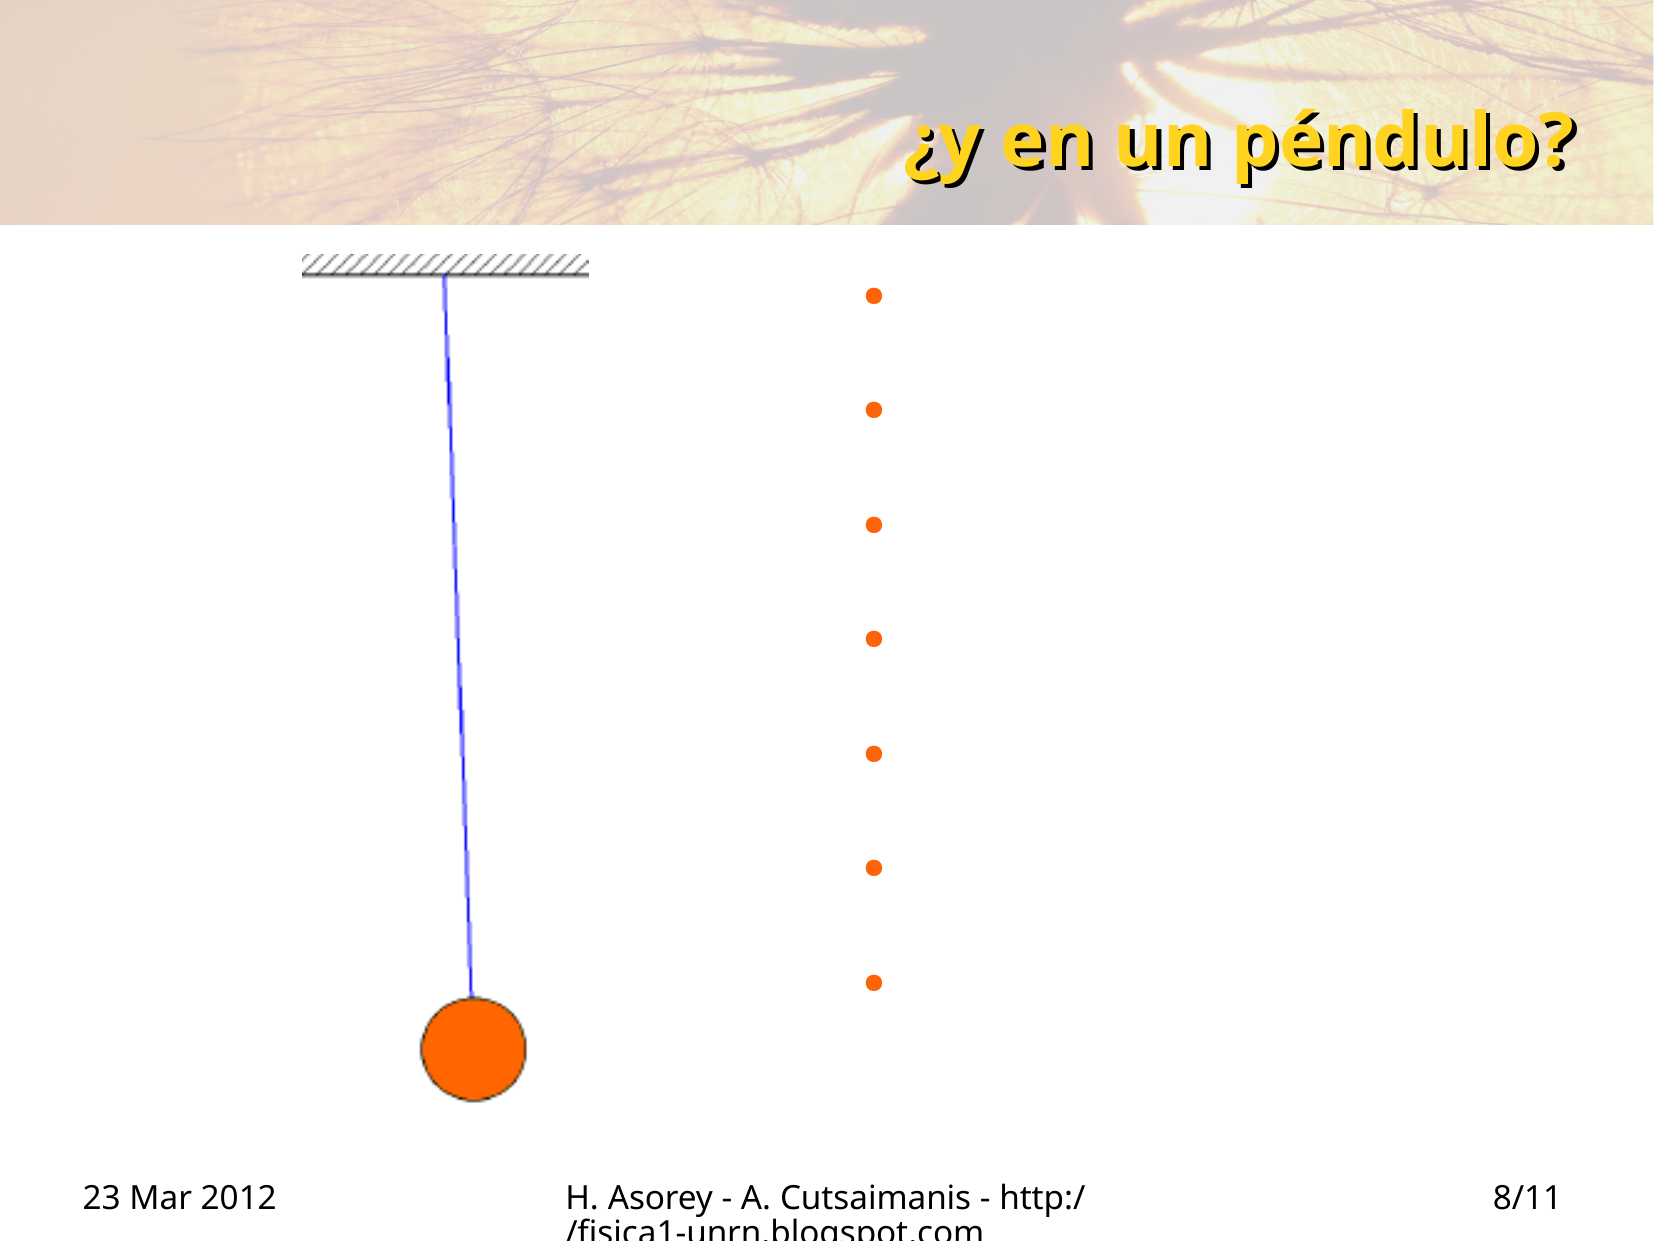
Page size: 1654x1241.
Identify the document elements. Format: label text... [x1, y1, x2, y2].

list [845, 255, 1572, 1141]
title ¿y en un péndulo? [86, 49, 1576, 226]
picture [302, 254, 589, 1141]
picture [0, 0, 1654, 225]
